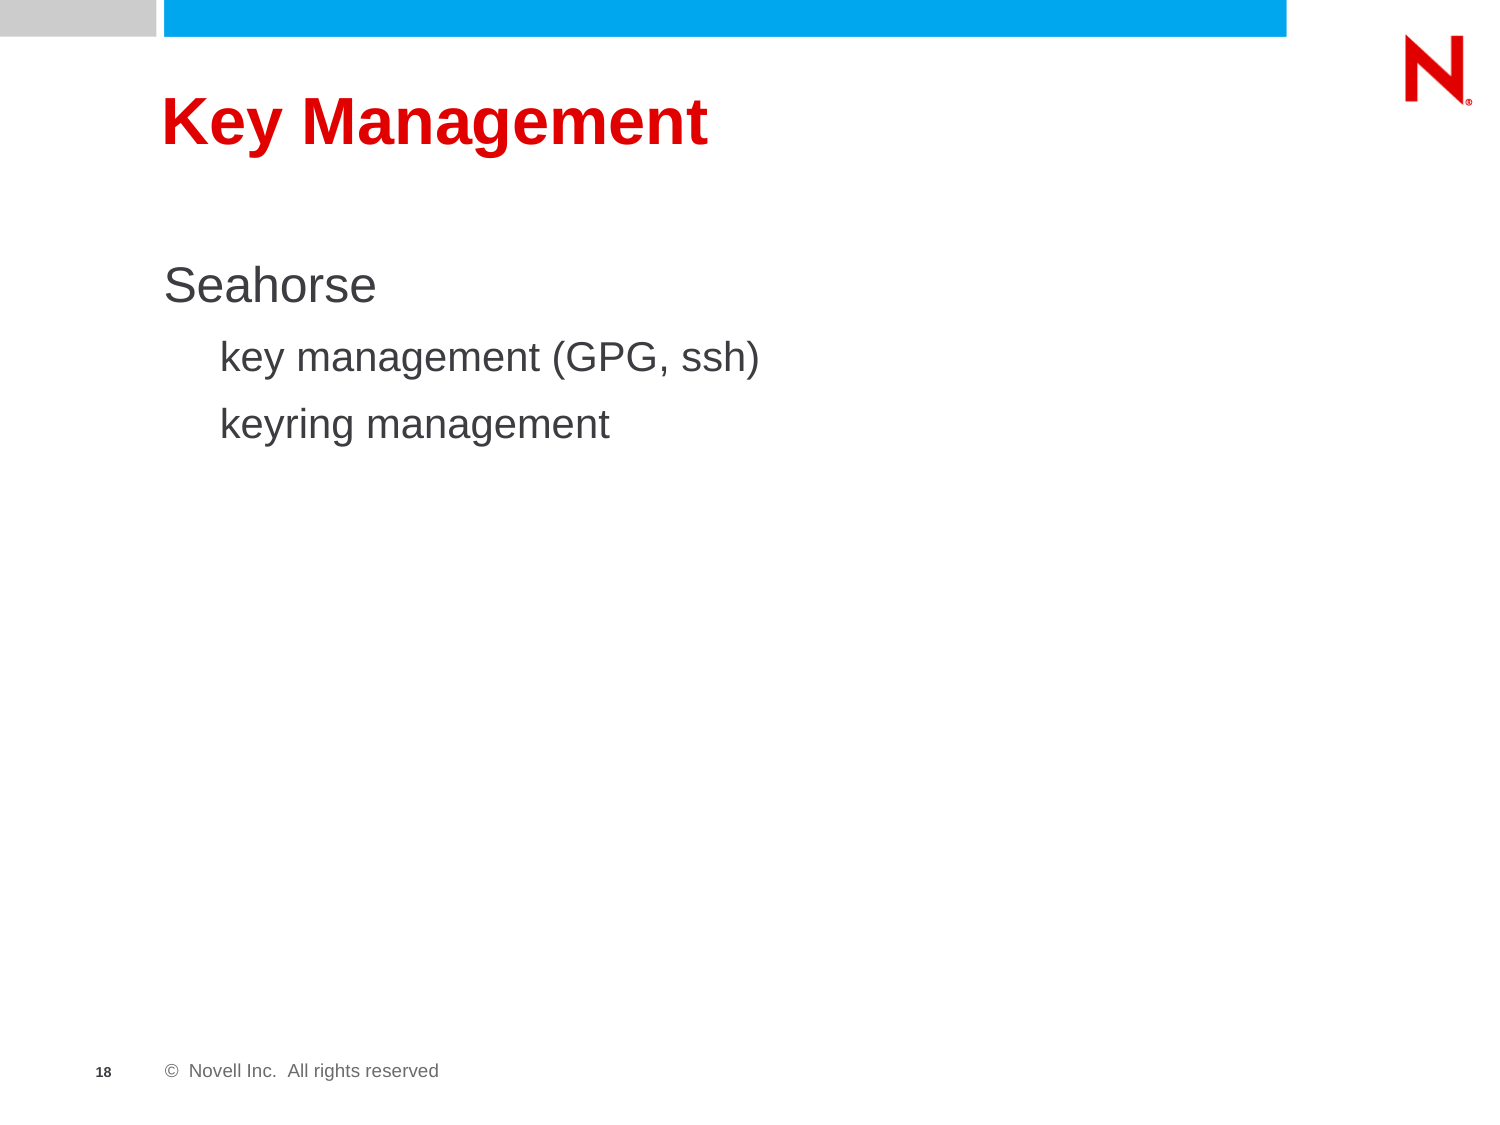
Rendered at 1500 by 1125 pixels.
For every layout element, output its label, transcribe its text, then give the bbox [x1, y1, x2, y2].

list Seahorse key management (GPG, ssh) keyring management [163, 254, 1404, 986]
picture [1403, 32, 1473, 107]
title Key Management [161, 41, 1383, 205]
